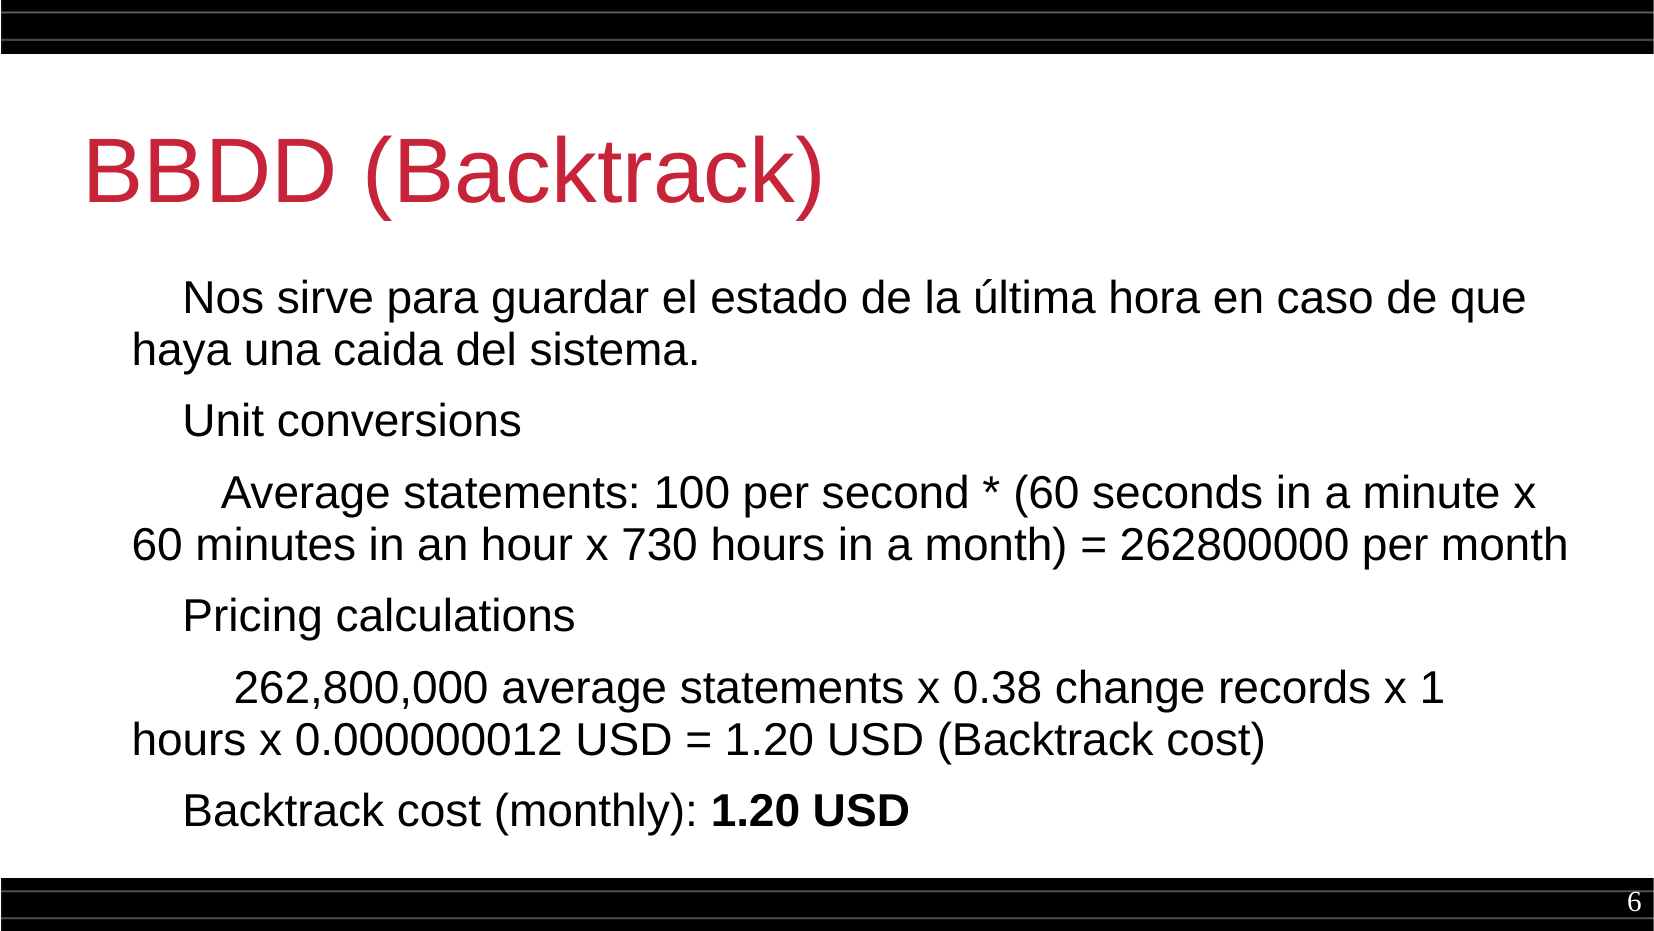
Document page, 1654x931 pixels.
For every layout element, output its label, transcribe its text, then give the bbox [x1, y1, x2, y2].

picture [1, 0, 1654, 54]
title BBDD (Backtrack) [82, 92, 1571, 249]
list Nos sirve para guardar el estado de la última hora en caso de que haya una caida del sistema. Unit conversions Average statements: 100 per second * (60 seconds in a minute x 60 minutes in an hour x 730 hours in a month) = 262800000 per month Pricing calculations 262,800,000 average statements x 0.38 change records x 1 hours x 0.000000012 USD = 1.20 USD (Backtrack cost) Backtrack cost (monthly): 1.20 USD [82, 271, 1571, 851]
picture [1, 878, 1654, 931]
